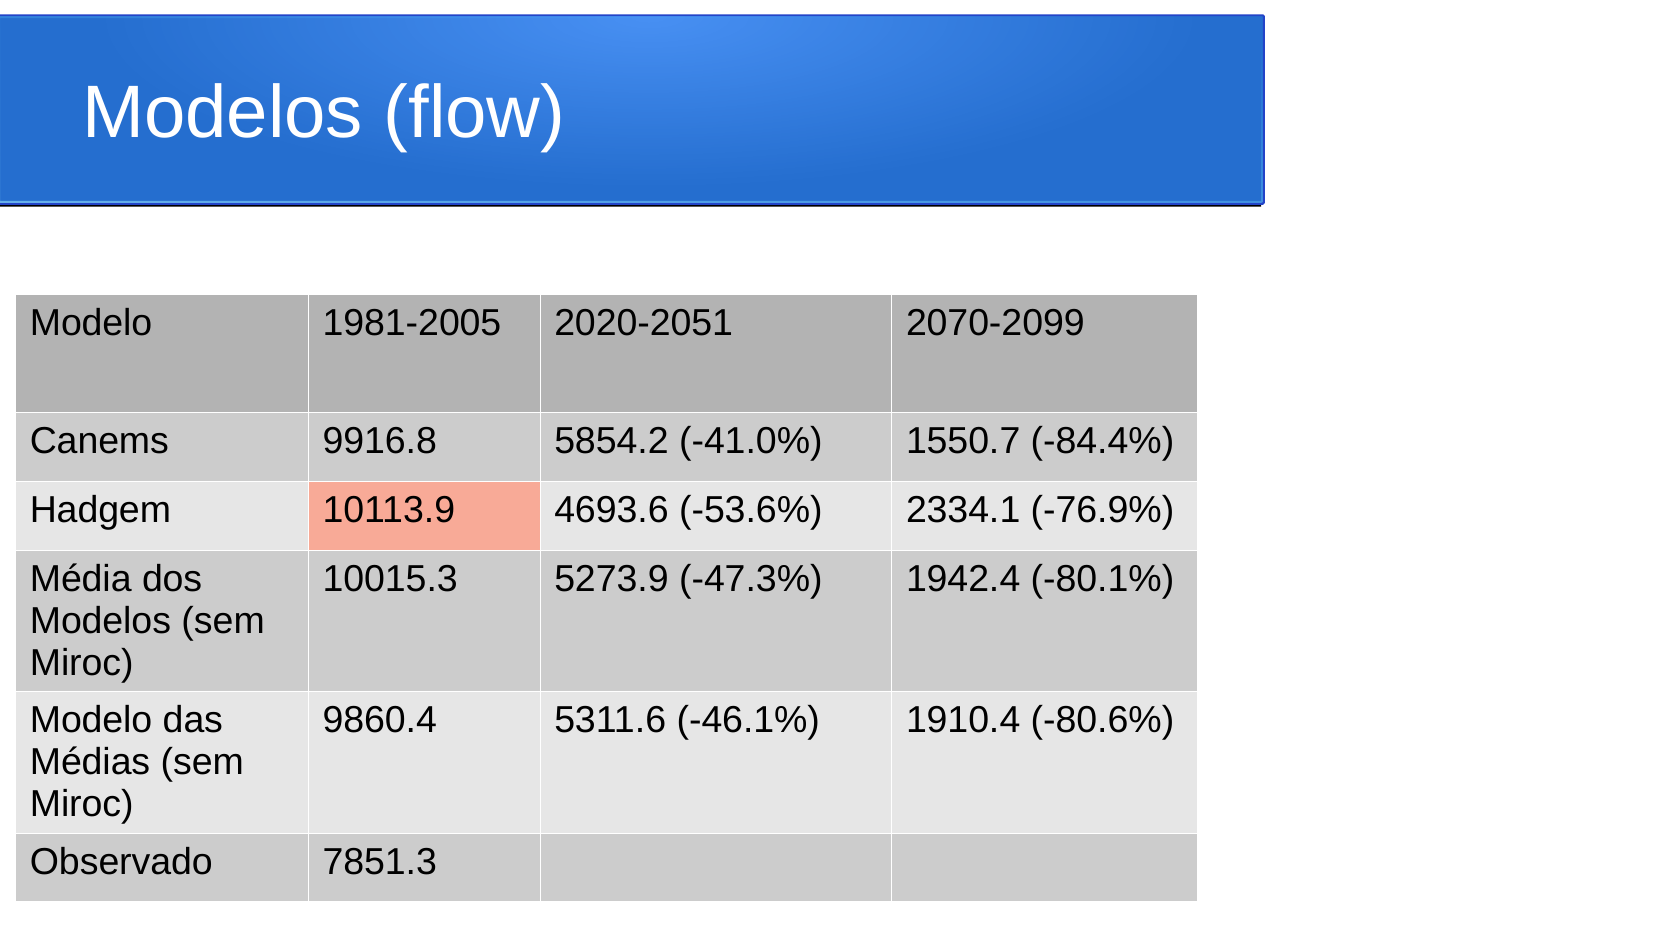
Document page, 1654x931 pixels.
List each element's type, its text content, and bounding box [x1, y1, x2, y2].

table_cell Hadgem [16, 482, 308, 550]
table_header 2020-2051 [541, 295, 891, 412]
table_cell 9860.4 [309, 692, 540, 833]
table_header 2070-2099 [892, 295, 1197, 412]
table_cell 1910.4 (-80.6%) [892, 692, 1197, 833]
table_cell 10113.9 [309, 482, 540, 550]
table_cell Observado [16, 834, 308, 901]
table_header 1981-2005 [309, 295, 540, 412]
table_cell 7851.3 [309, 834, 540, 901]
table_cell [541, 834, 891, 901]
table_cell [892, 834, 1197, 901]
table_header Modelo [16, 295, 308, 412]
table_cell Modelo das Médias (sem Miroc) [16, 692, 308, 833]
table_cell 2334.1 (-76.9%) [892, 482, 1197, 550]
table_cell 5273.9 (-47.3%) [541, 551, 891, 691]
table_cell 5854.2 (-41.0%) [541, 413, 891, 481]
table_cell Média dos Modelos (sem Miroc) [16, 551, 308, 691]
table_cell Canems [16, 413, 308, 481]
table_cell 9916.8 [309, 413, 540, 481]
table_cell 1550.7 (-84.4%) [892, 413, 1197, 481]
title Modelos (flow) [82, 29, 1235, 196]
table_cell 1942.4 (-80.1%) [892, 551, 1197, 691]
table_cell 5311.6 (-46.1%) [541, 692, 891, 833]
table_cell 4693.6 (-53.6%) [541, 482, 891, 550]
table_cell 10015.3 [309, 551, 540, 691]
